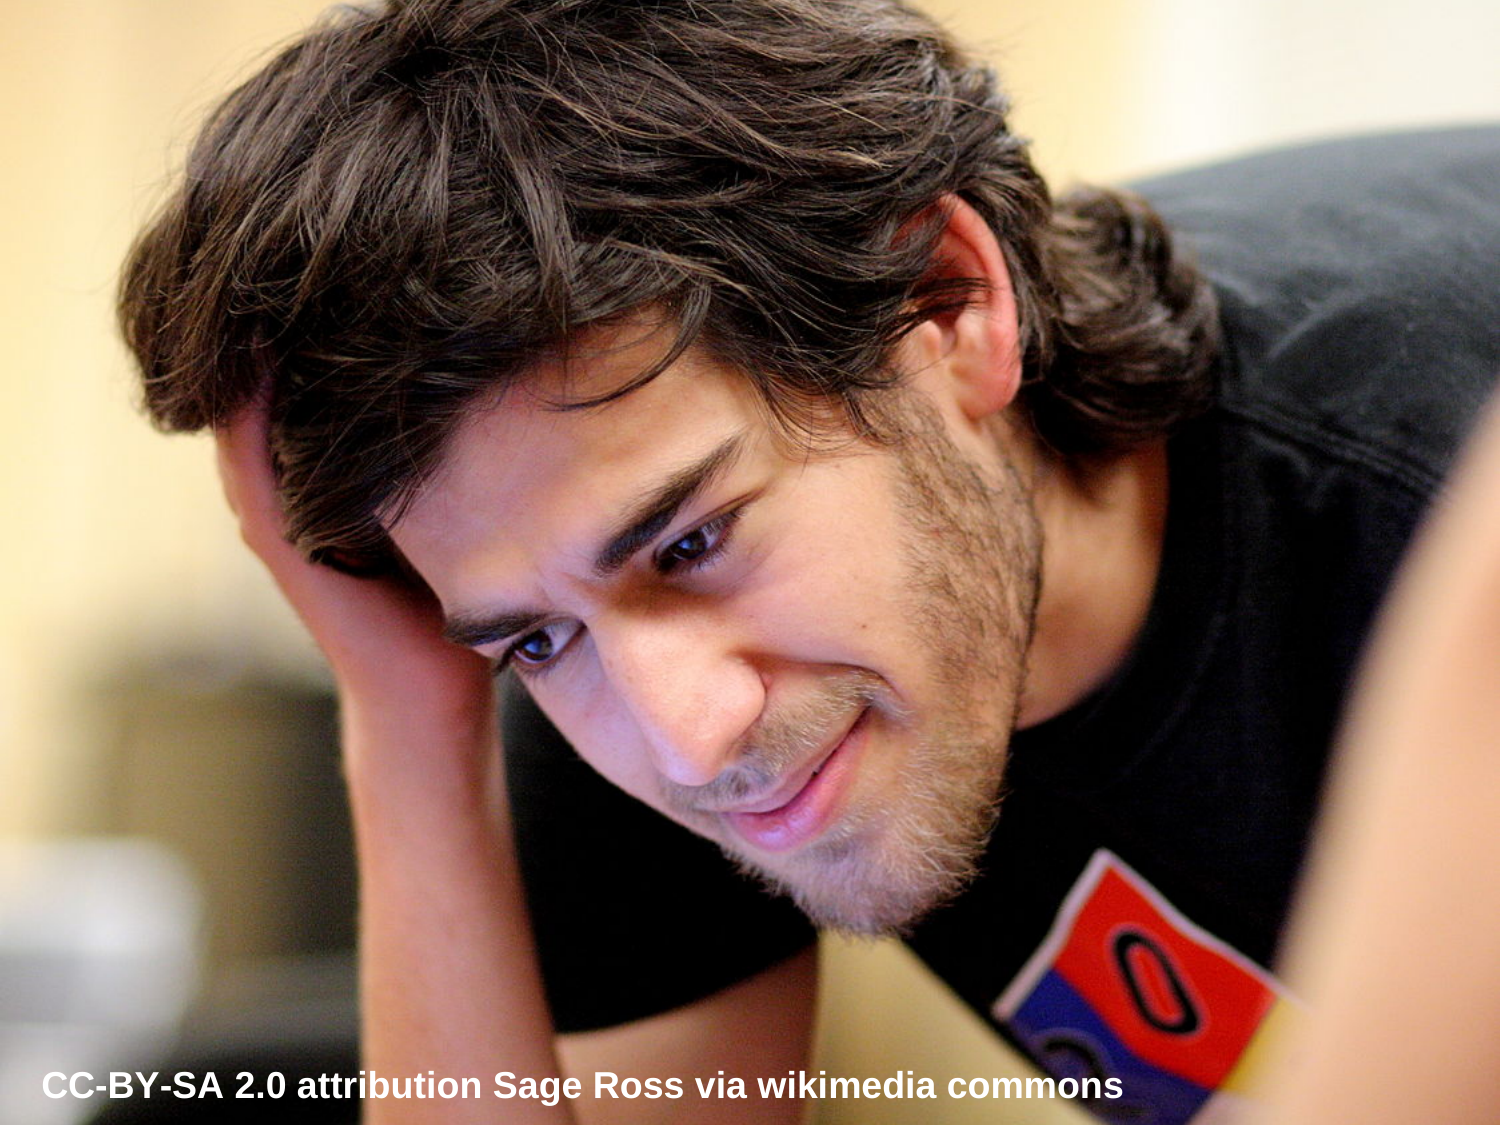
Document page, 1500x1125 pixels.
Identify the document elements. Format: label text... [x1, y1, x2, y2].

picture [0, 0, 1500, 1125]
text_box CC-BY-SA 2.0 attribution Sage Ross via wikimedia commons [26, 1054, 1173, 1114]
